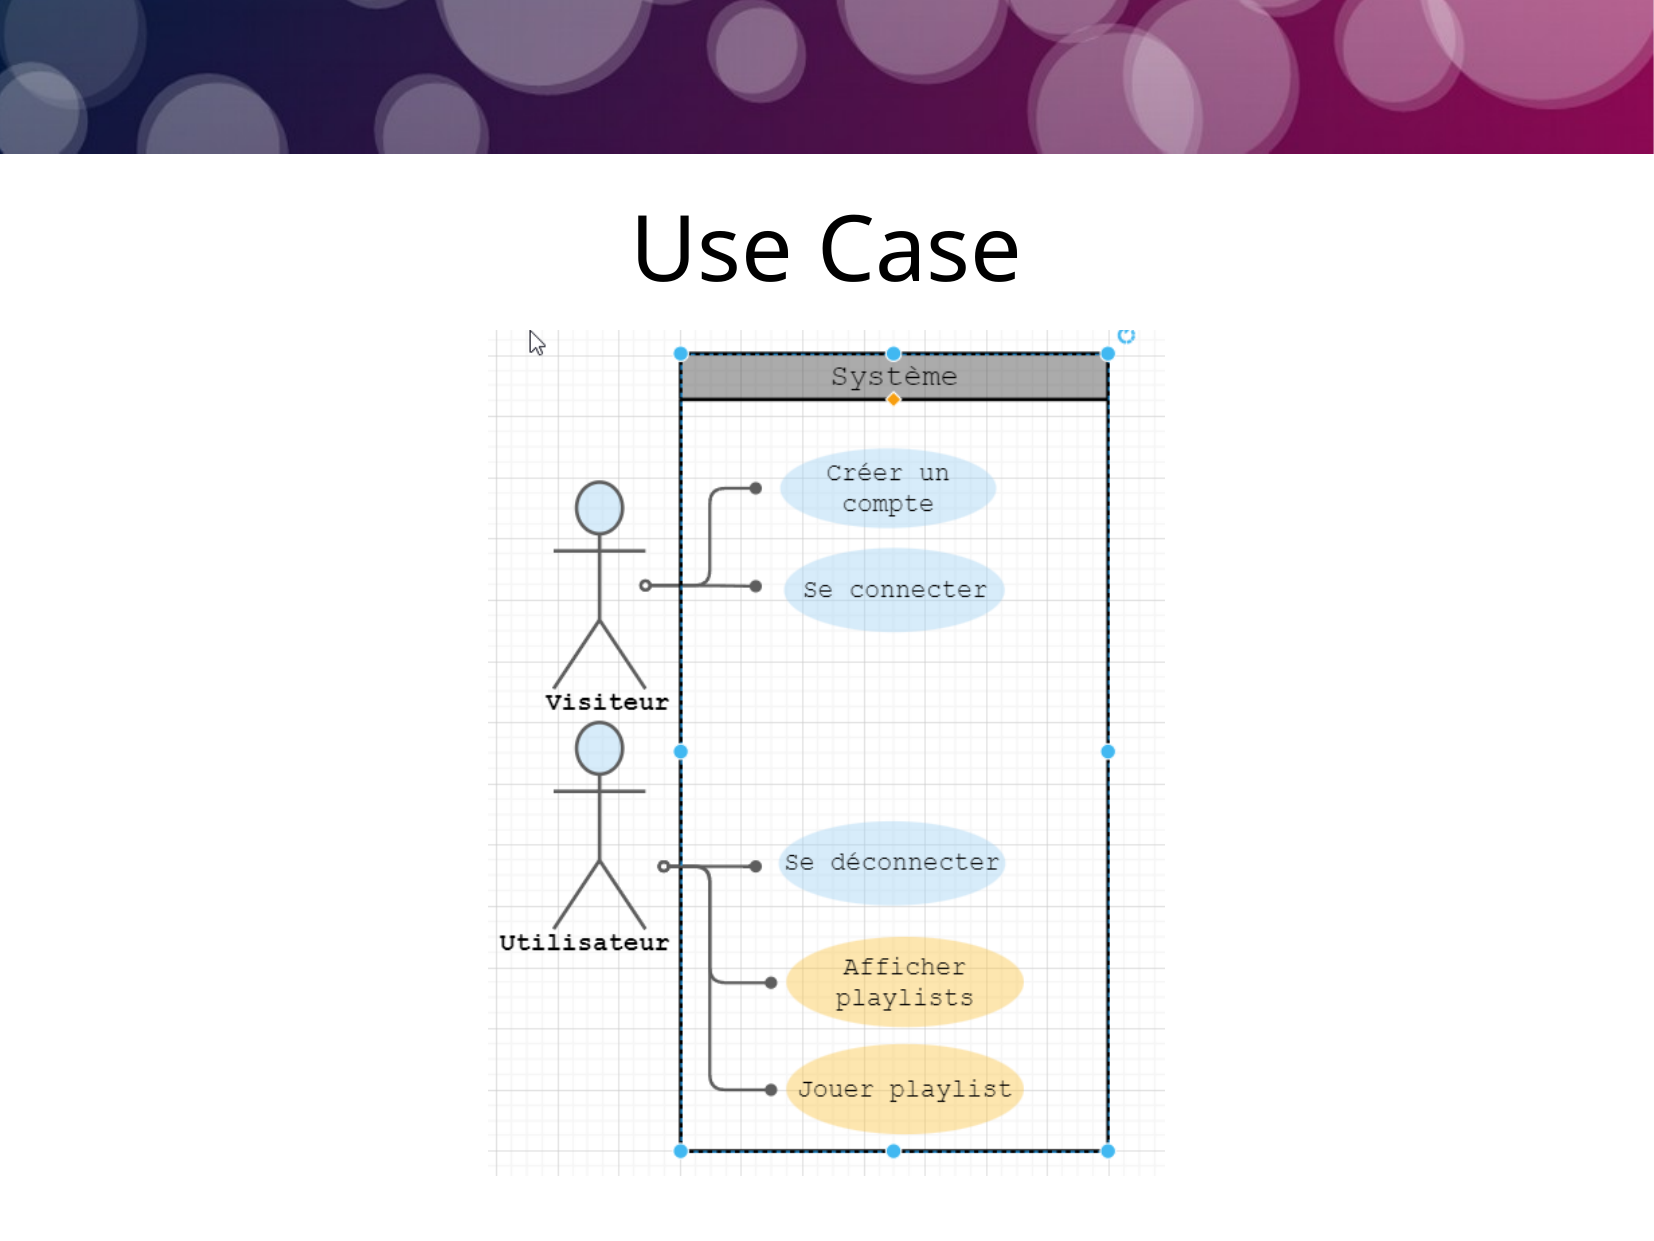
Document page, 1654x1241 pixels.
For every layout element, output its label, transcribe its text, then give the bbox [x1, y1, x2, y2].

title Use Case [82, 159, 1571, 331]
picture [488, 330, 1165, 1176]
